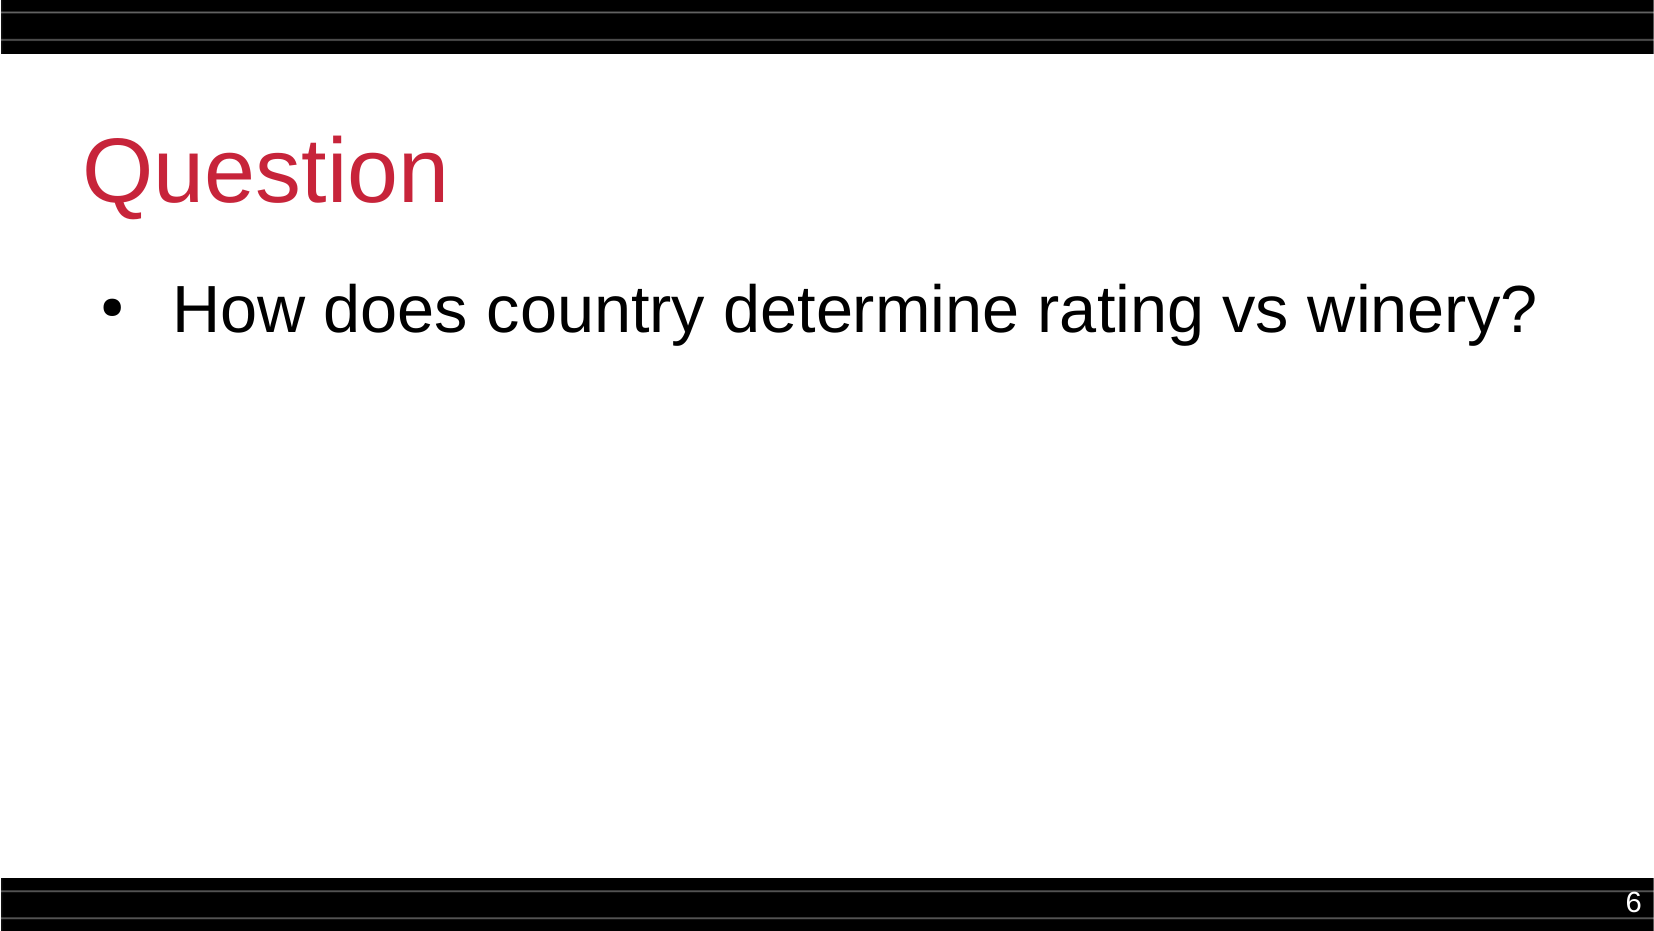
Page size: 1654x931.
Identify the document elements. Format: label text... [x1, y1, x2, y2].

title Question [82, 92, 1571, 249]
picture [1, 0, 1654, 54]
picture [1, 878, 1654, 931]
list How does country determine rating vs winery? [82, 271, 1571, 758]
